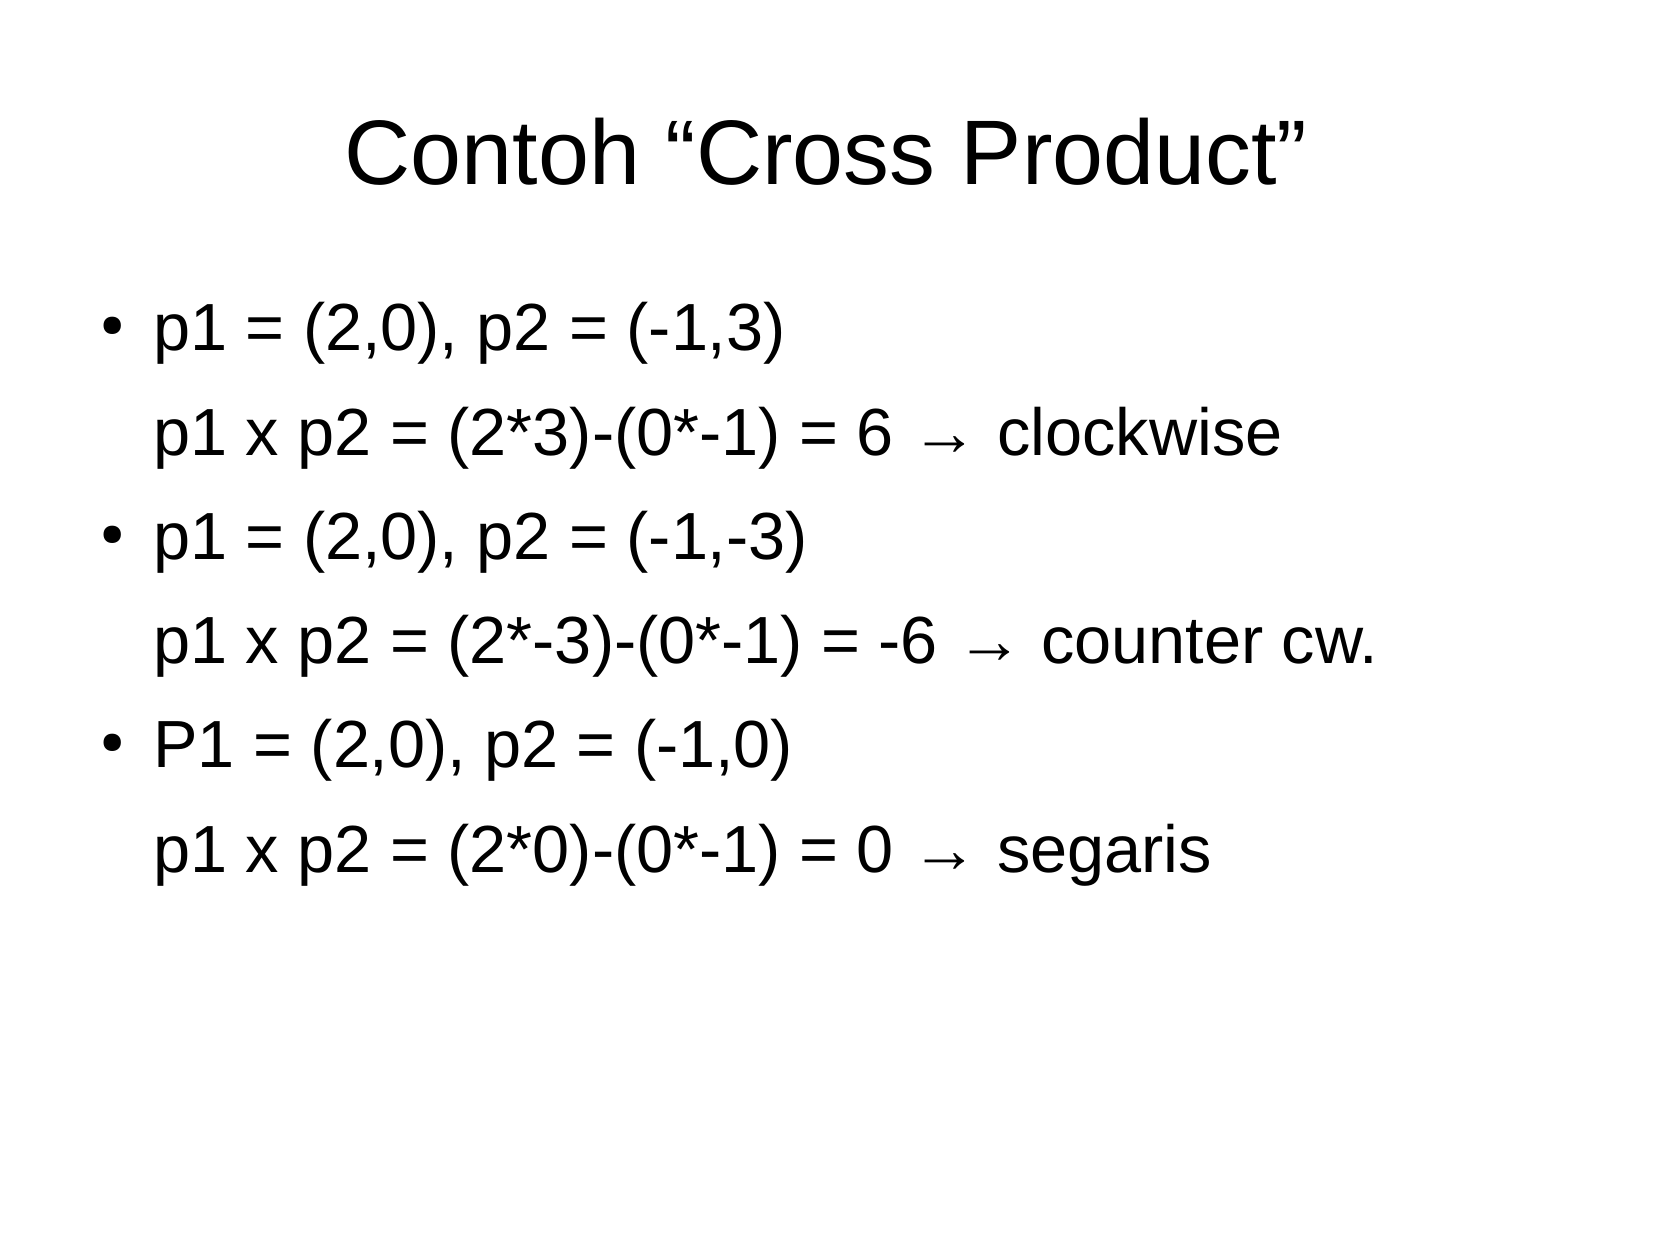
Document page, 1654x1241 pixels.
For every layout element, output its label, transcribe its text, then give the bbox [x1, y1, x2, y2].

title Contoh “Cross Product” [82, 49, 1571, 257]
list p1 = (2,0), p2 = (-1,3) p1 x p2 = (2*3)-(0*-1) = 6 → clockwise p1 = (2,0), p2 = (-1,-3) p1 x p2 = (2*-3)-(0*-1) = -6 → counter cw. P1 = (2,0), p2 = (-1,0) p1 x p2 = (2*0)-(0*-1) = 0 → segaris [82, 290, 1571, 1010]
